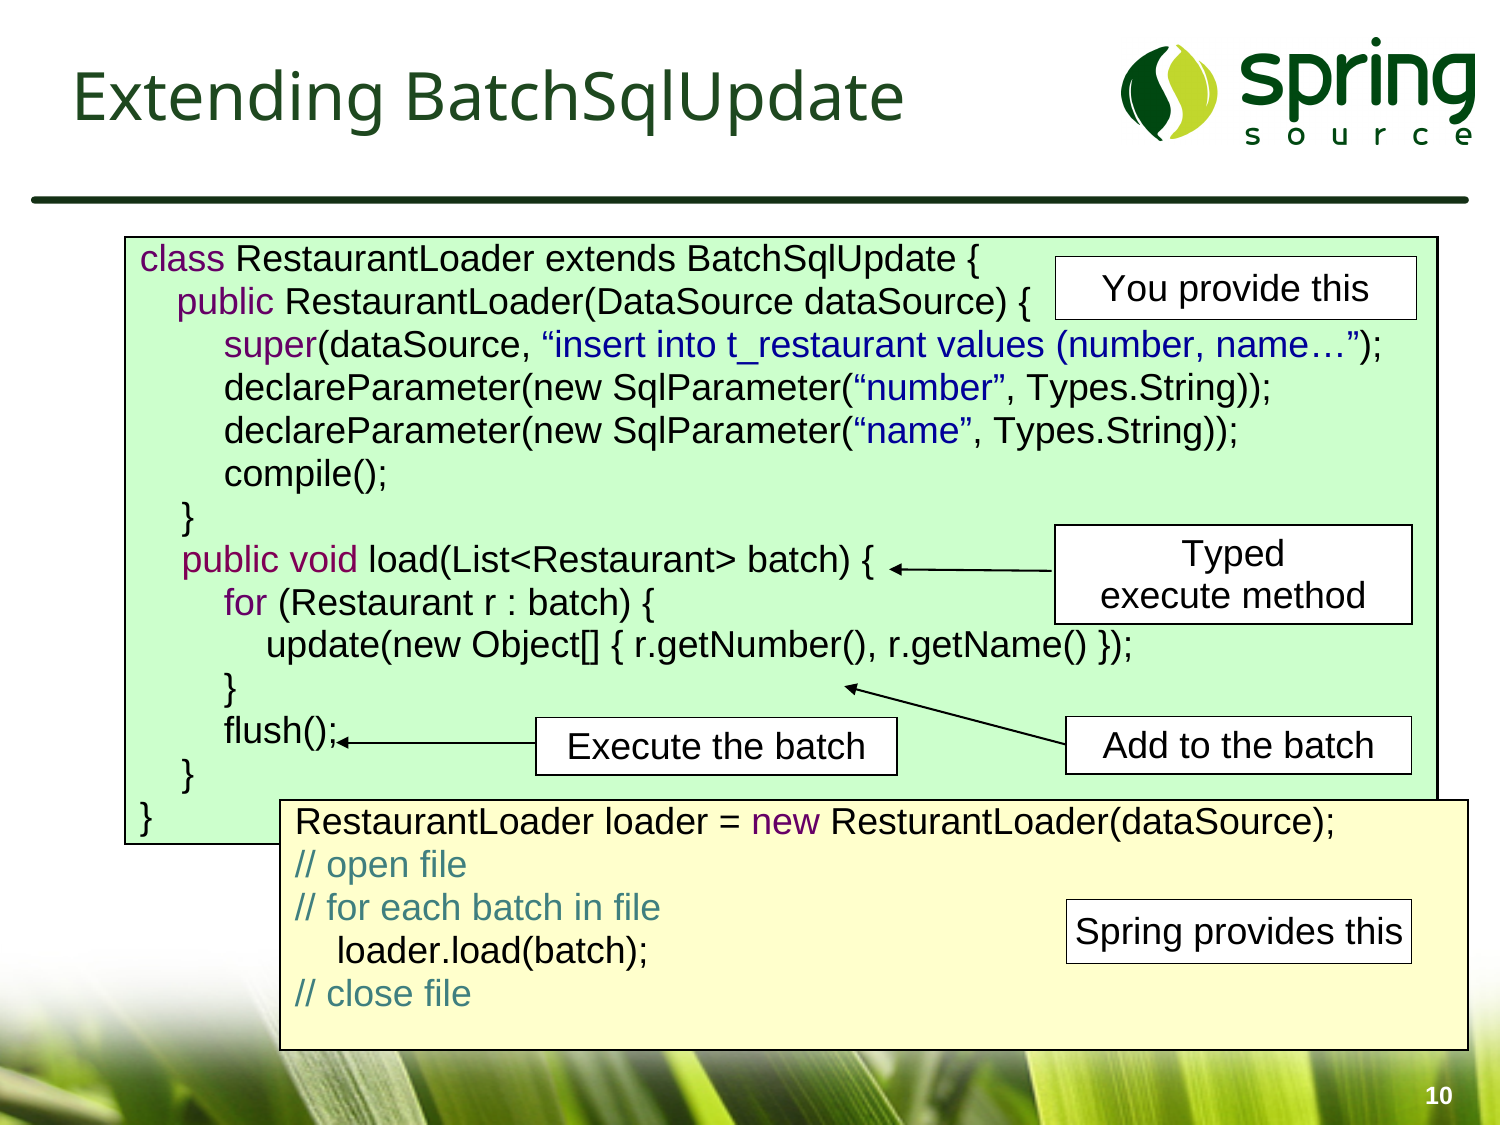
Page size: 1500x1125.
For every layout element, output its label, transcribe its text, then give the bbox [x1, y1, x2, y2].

title Extending BatchSqlUpdate [56, 13, 1089, 176]
picture [0, 944, 1500, 1125]
text_box You provide this [1055, 256, 1417, 320]
text_box Typed execute method [1055, 524, 1412, 625]
picture [1121, 37, 1475, 145]
text_box Spring provides this [1066, 899, 1412, 964]
text_box Execute the batch [535, 717, 898, 776]
text_box class RestaurantLoader extends BatchSqlUpdate { public RestaurantLoader(DataSource dataSource) { super(dataSource, “insert into t_restaurant values (number, name…”); declareParameter(new SqlParameter(“number”, Types.String)); declareParameter(new SqlParameter(“name”, Types.String)); compile(); } public void load(List<Restaurant> batch) { for (Restaurant r : batch) { update(new Object[] { r.getNumber(), r.getName() }); } flush(); } } [124, 237, 1438, 844]
list RestaurantLoader loader = new ResturantLoader(dataSource); // open file // for each batch in file loader.load(batch); // close file [280, 799, 1468, 1051]
text_box Add to the batch [1066, 716, 1412, 774]
